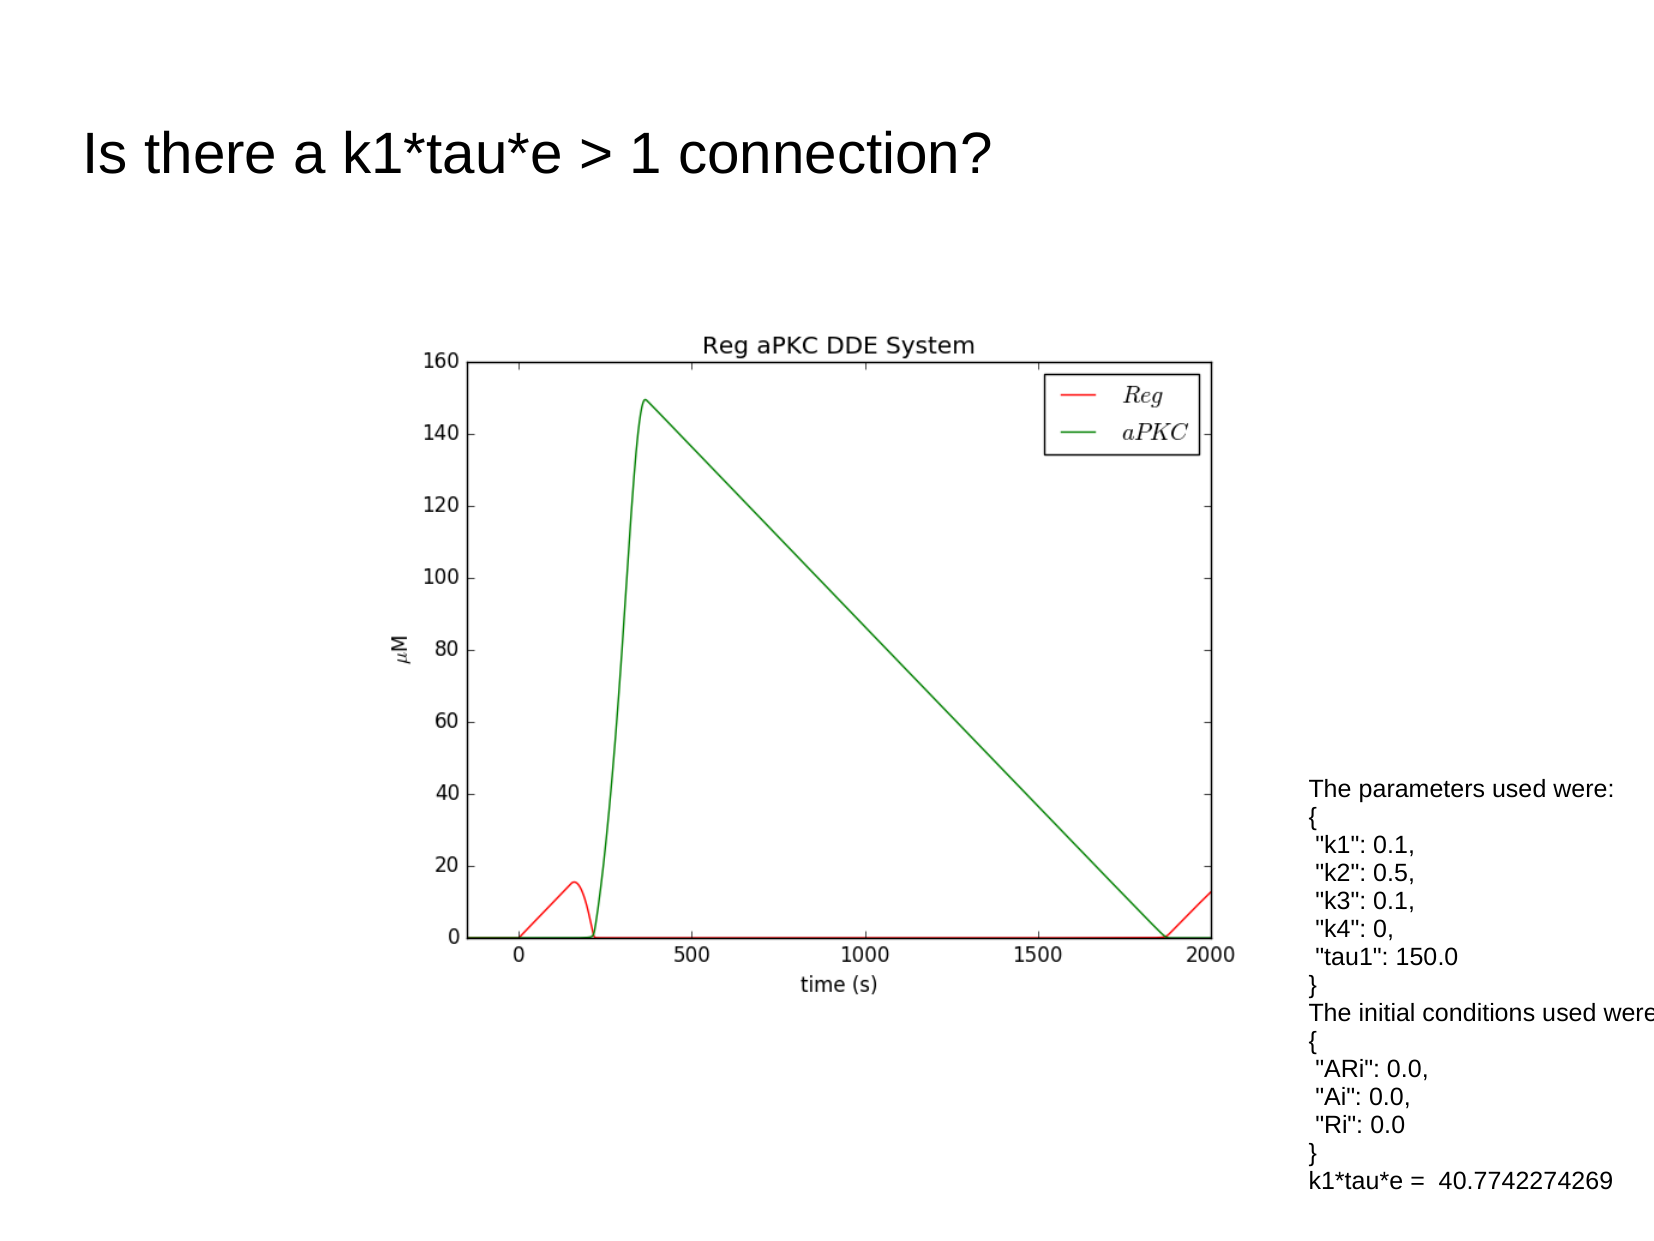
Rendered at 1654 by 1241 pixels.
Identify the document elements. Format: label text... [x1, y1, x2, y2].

title Is there a k1*tau*e > 1 connection? [82, 49, 1571, 257]
text_box The parameters used were: { "k1": 0.1, "k2": 0.5, "k3": 0.1, "k4": 0, "tau1": 150.0 } The initial conditions used were: { "ARi": 0.0, "Ai": 0.0, "Ri": 0.0 } k1*tau*e = 40.7742274269 [1293, 767, 1654, 1241]
picture [347, 290, 1307, 1010]
